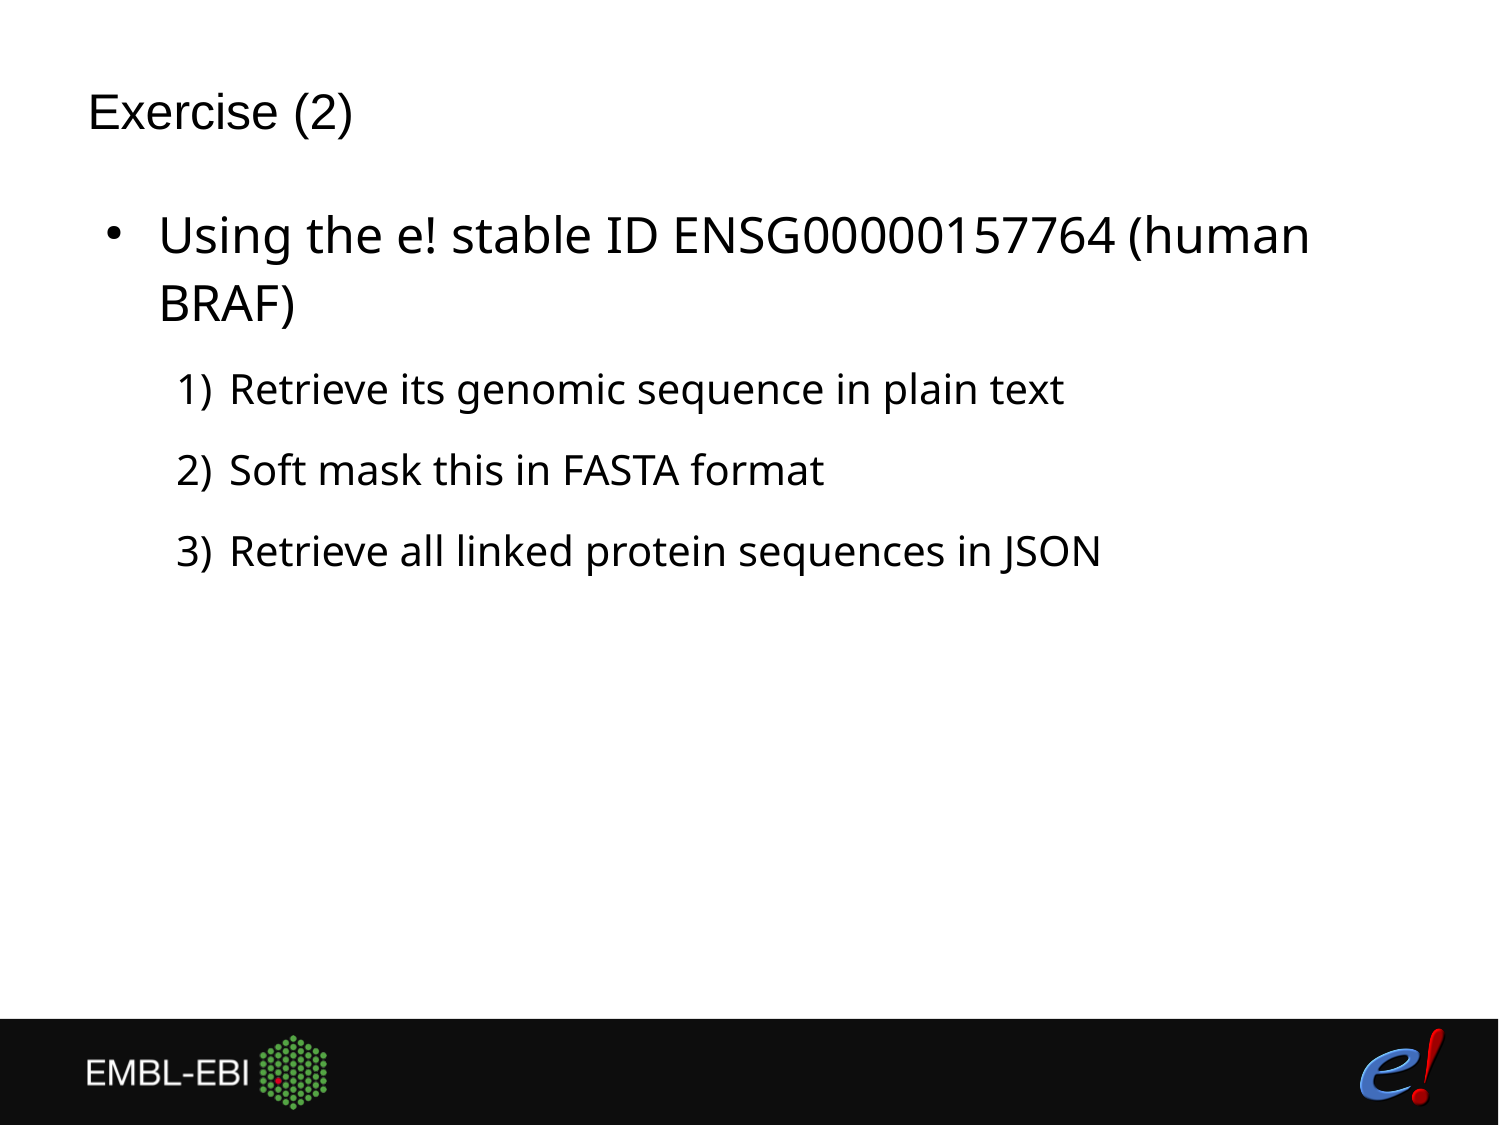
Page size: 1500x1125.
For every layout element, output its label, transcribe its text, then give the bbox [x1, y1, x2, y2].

picture [1357, 1026, 1448, 1112]
title Exercise (2) [87, 50, 1425, 175]
list Using the e! stable ID ENSG00000157764 (human BRAF) Retrieve its genomic sequence in plain text Soft mask this in FASTA format Retrieve all linked protein sequences in JSON [87, 200, 1425, 914]
picture [87, 1035, 327, 1110]
